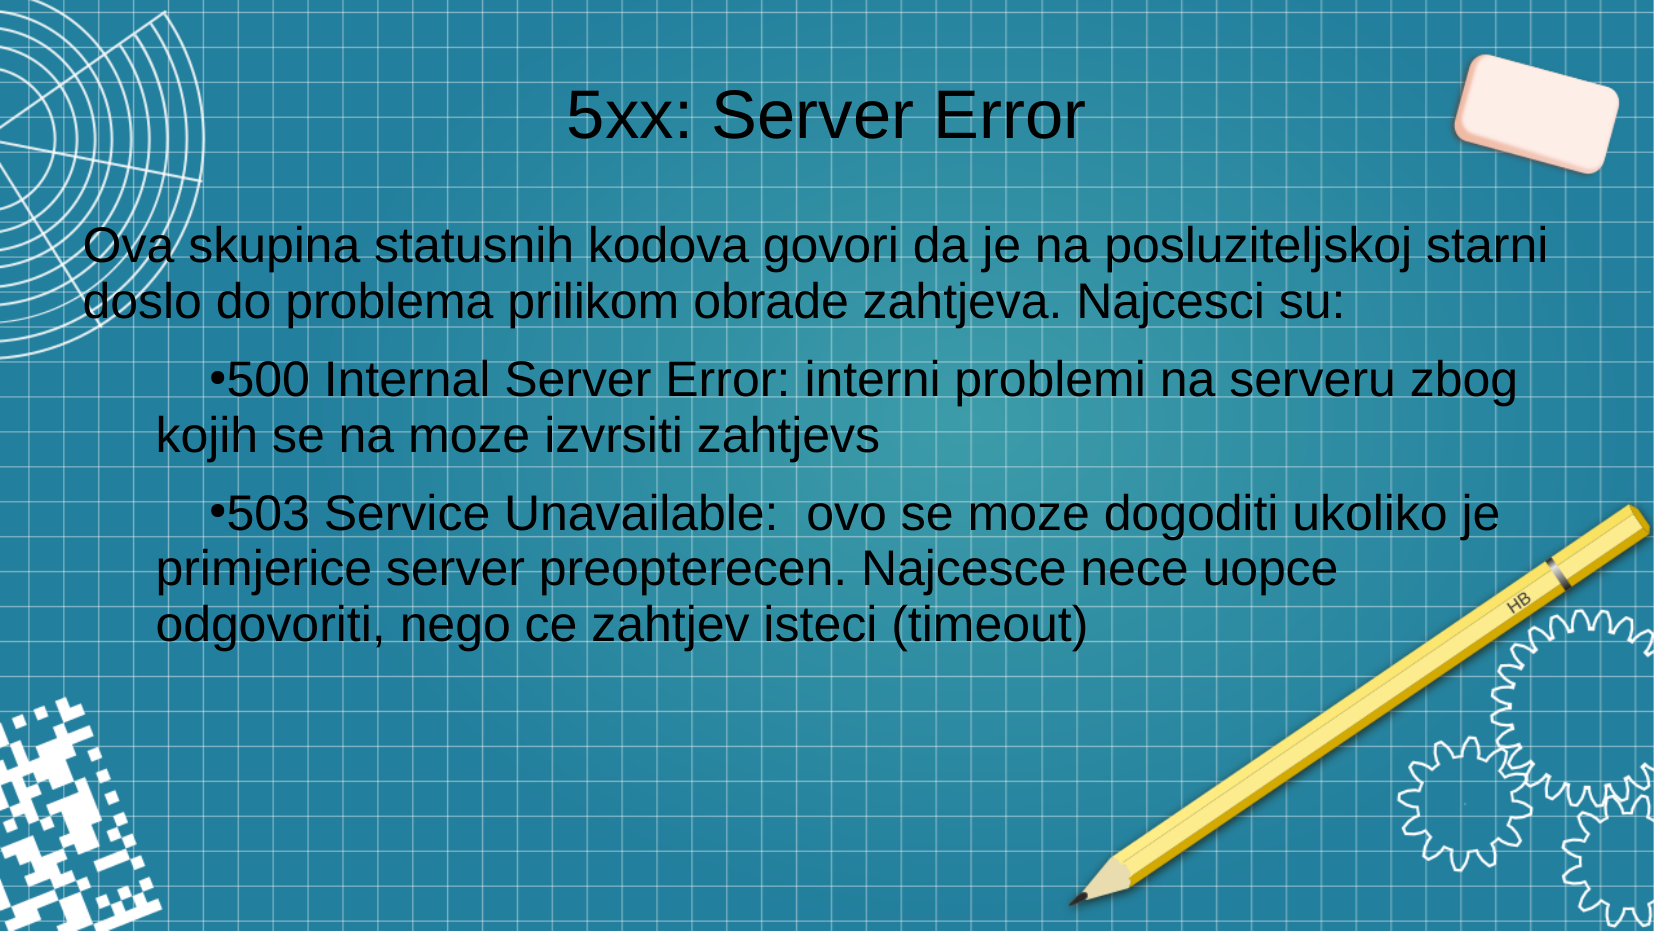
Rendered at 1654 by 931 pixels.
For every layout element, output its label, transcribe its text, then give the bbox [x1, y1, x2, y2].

title 5xx: Server Error [82, 37, 1571, 193]
list Ova skupina statusnih kodova govori da je na posluziteljskoj starni doslo do problema prilikom obrade zahtjeva. Najcesci su: 500 Internal Server Error: interni problemi na serveru zbog kojih se na moze izvrsiti zahtjevs 503 Service Unavailable: ovo se moze dogoditi ukoliko je primjerice server preopterecen. Najcesce nece uopce odgovoriti, nego ce zahtjev isteci (timeout) [82, 217, 1571, 758]
picture [0, 0, 1654, 931]
